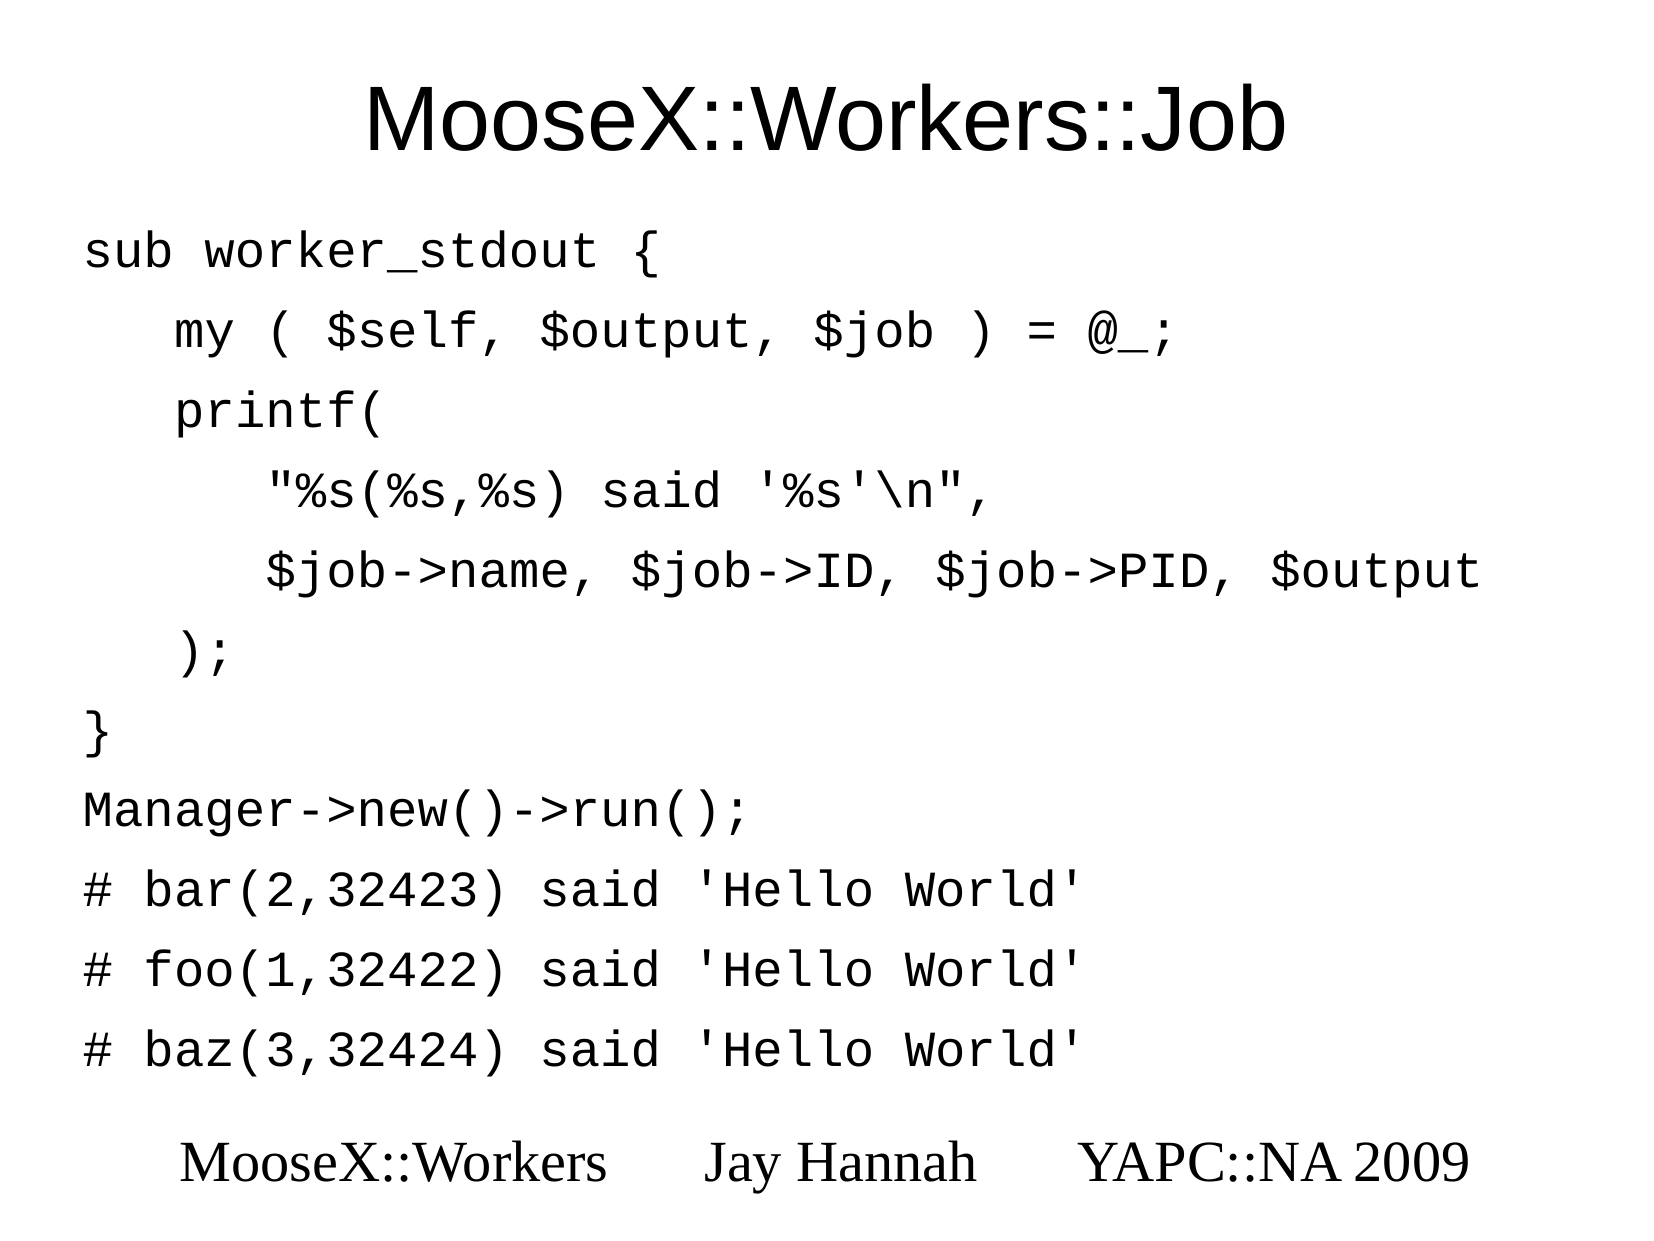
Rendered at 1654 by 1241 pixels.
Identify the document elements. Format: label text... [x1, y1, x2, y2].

list sub worker_stdout { my ( $self, $output, $job ) = @_; printf( "%s(%s,%s) said '%s'\n", $job->name, $job->ID, $job->PID, $output ); } Manager->new()->run(); # bar(2,32423) said 'Hello World' # foo(1,32422) said 'Hello World' # baz(3,32424) said 'Hello World' [82, 225, 1571, 1088]
title MooseX::Workers::Job [82, 49, 1571, 188]
